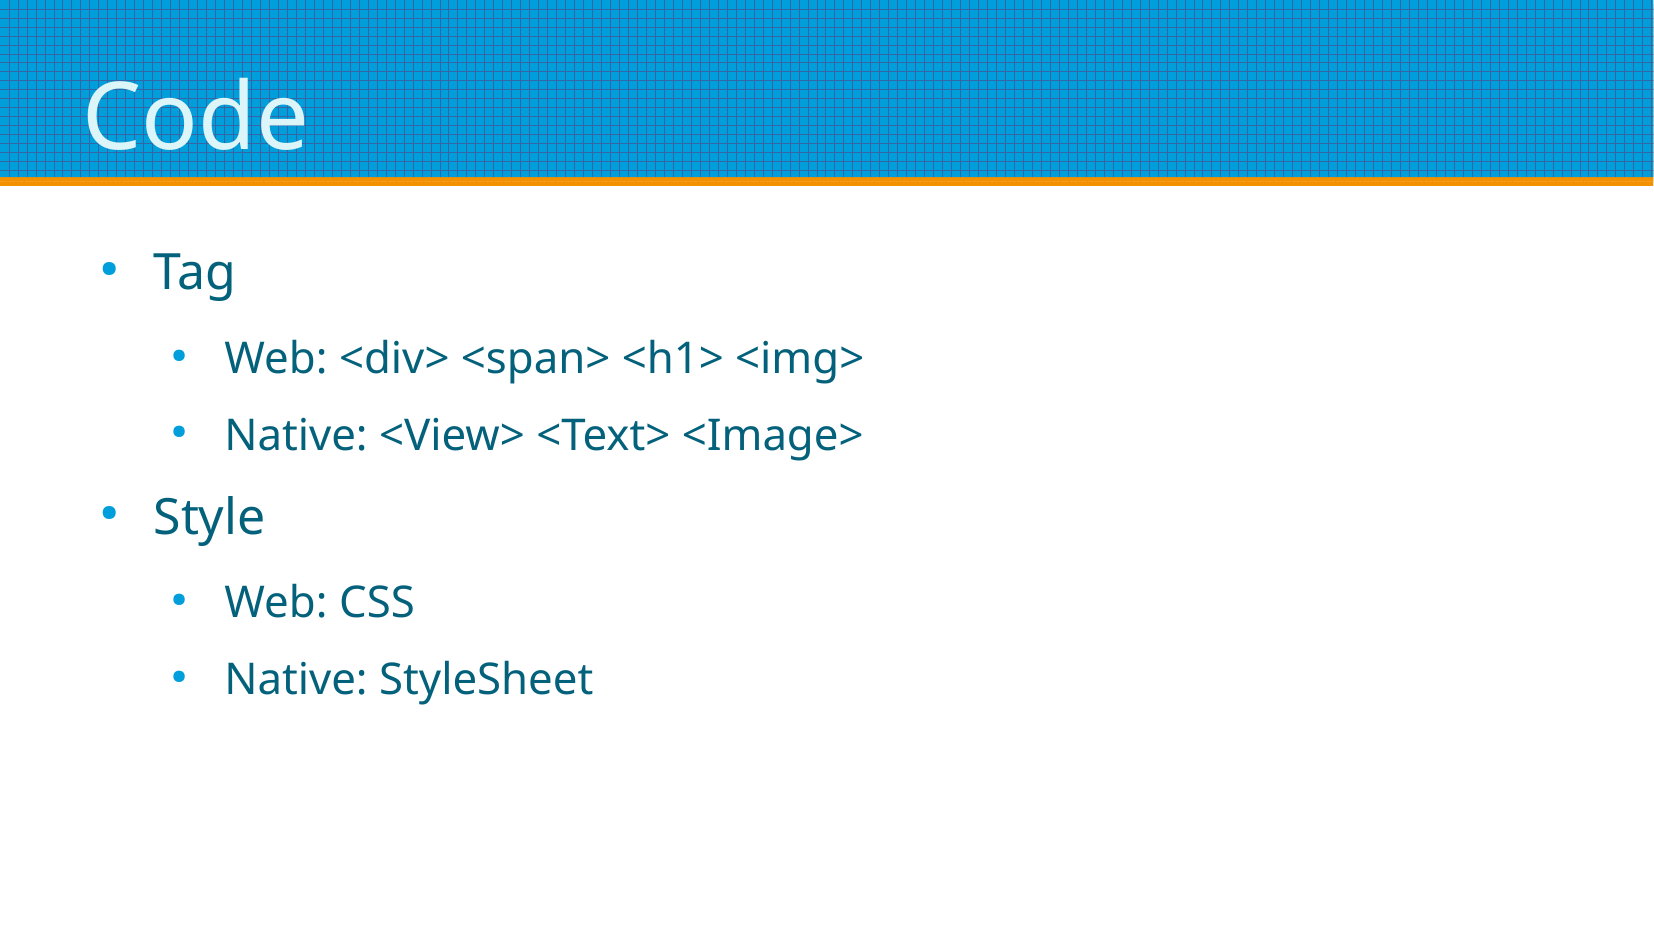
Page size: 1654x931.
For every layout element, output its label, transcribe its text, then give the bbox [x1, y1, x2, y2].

title Code [82, 14, 1571, 178]
list Tag Web: <div> <span> <h1> <img> Native: <View> <Text> <Image> Style Web: CSS Native: StyleSheet [82, 236, 1571, 813]
